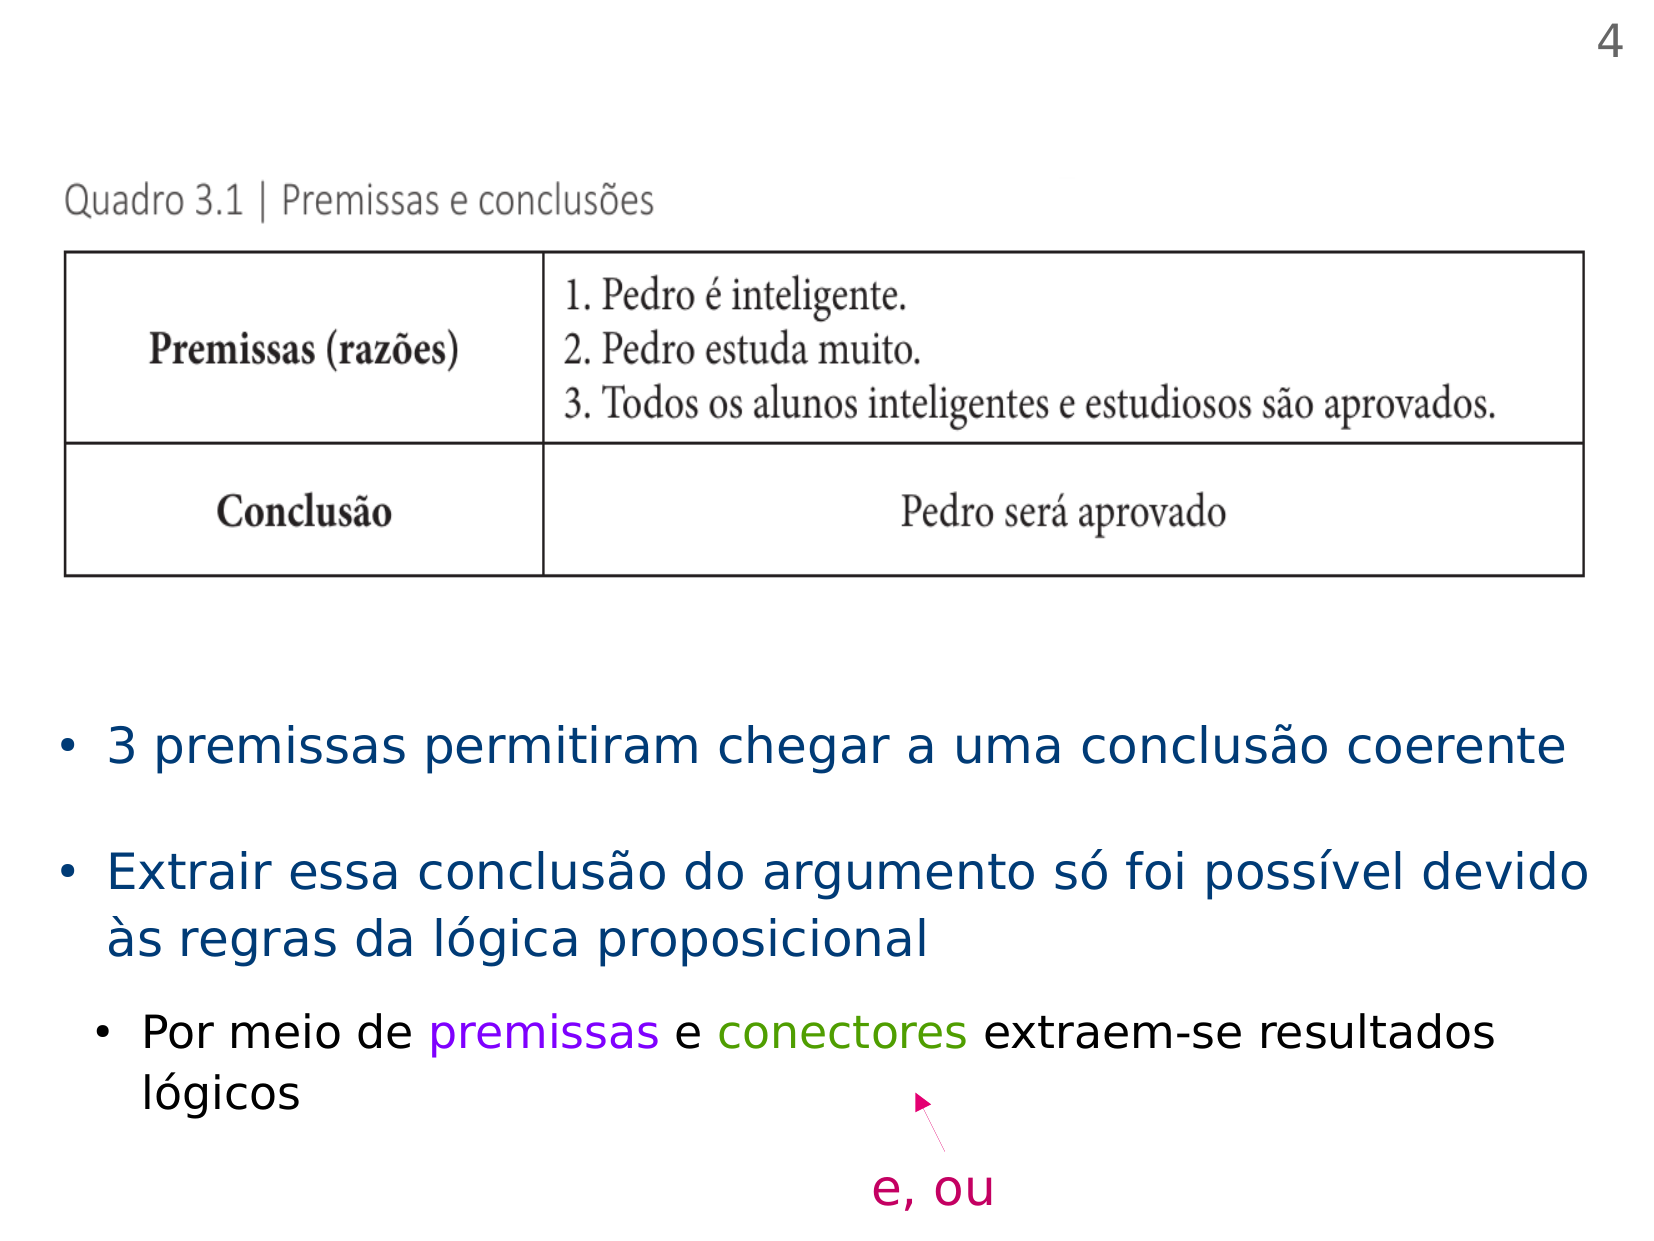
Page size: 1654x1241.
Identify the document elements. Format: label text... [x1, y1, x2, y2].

list 3 premissas permitiram chegar a uma conclusão coerente Extrair essa conclusão do argumento só foi possível devido às regras da lógica proposicional Por meio de premissas e conectores extraem-se resultados lógicos [59, 708, 1595, 1211]
picture [59, 177, 1595, 585]
text_box e, ou [856, 1151, 1011, 1225]
